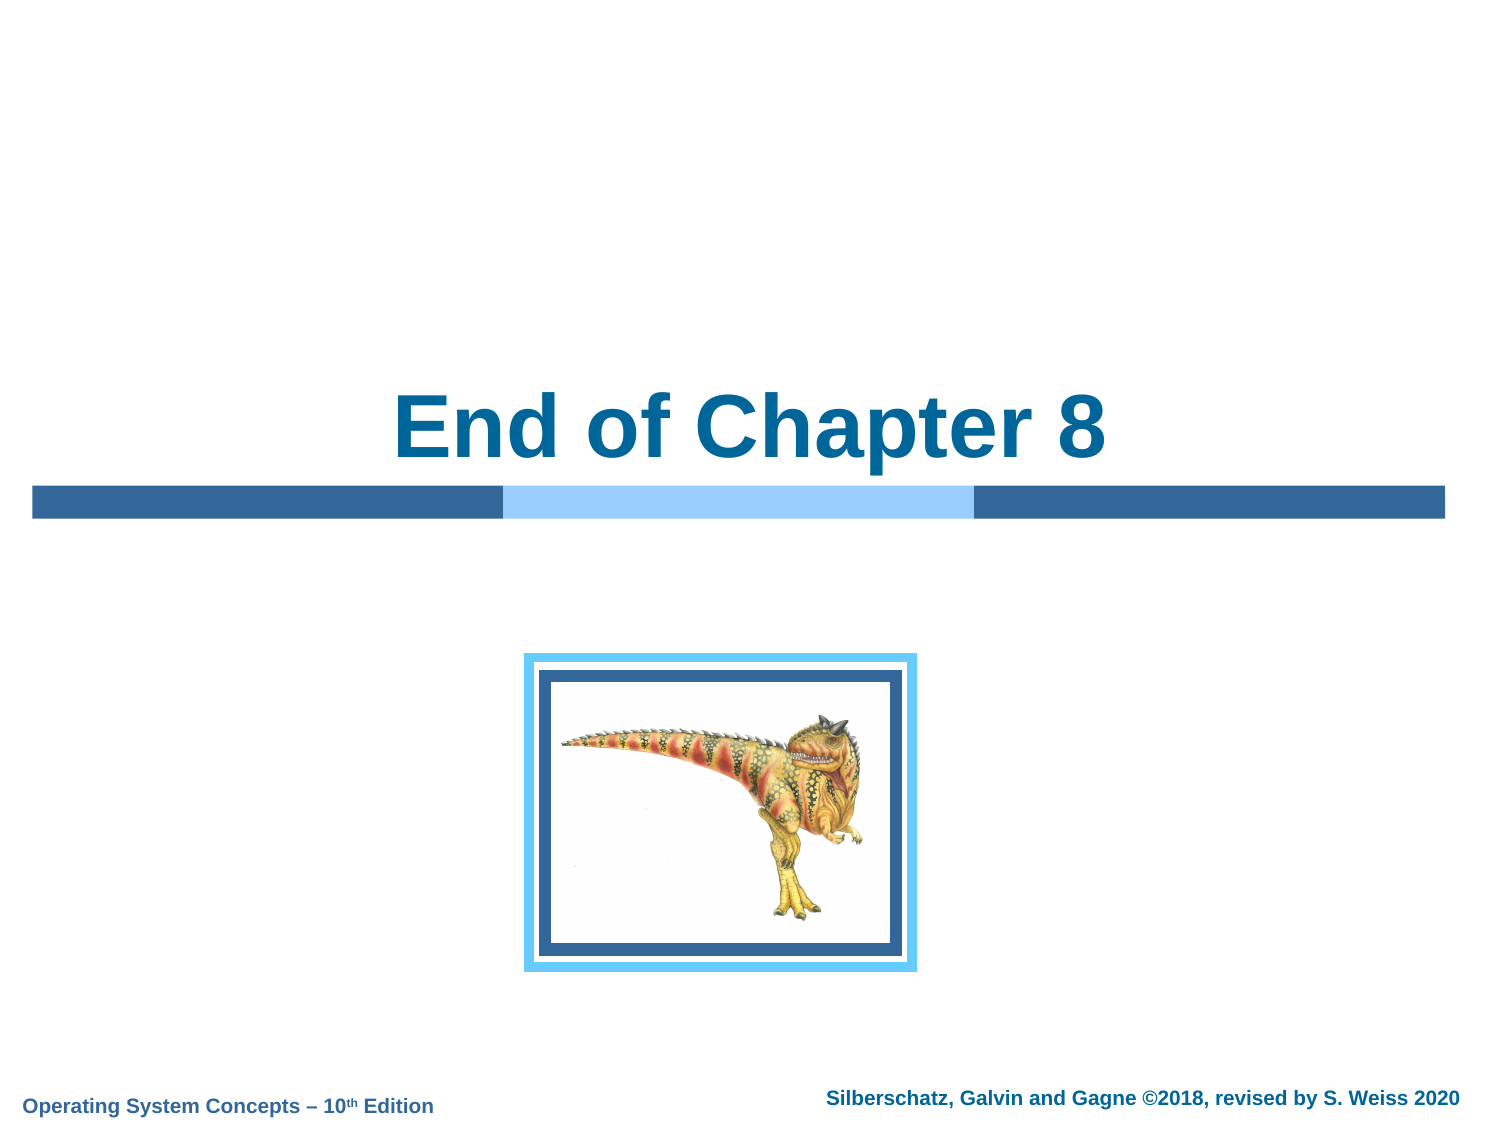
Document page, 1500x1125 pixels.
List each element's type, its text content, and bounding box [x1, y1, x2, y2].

picture [551, 682, 890, 943]
title End of Chapter 8 [112, 133, 1388, 483]
